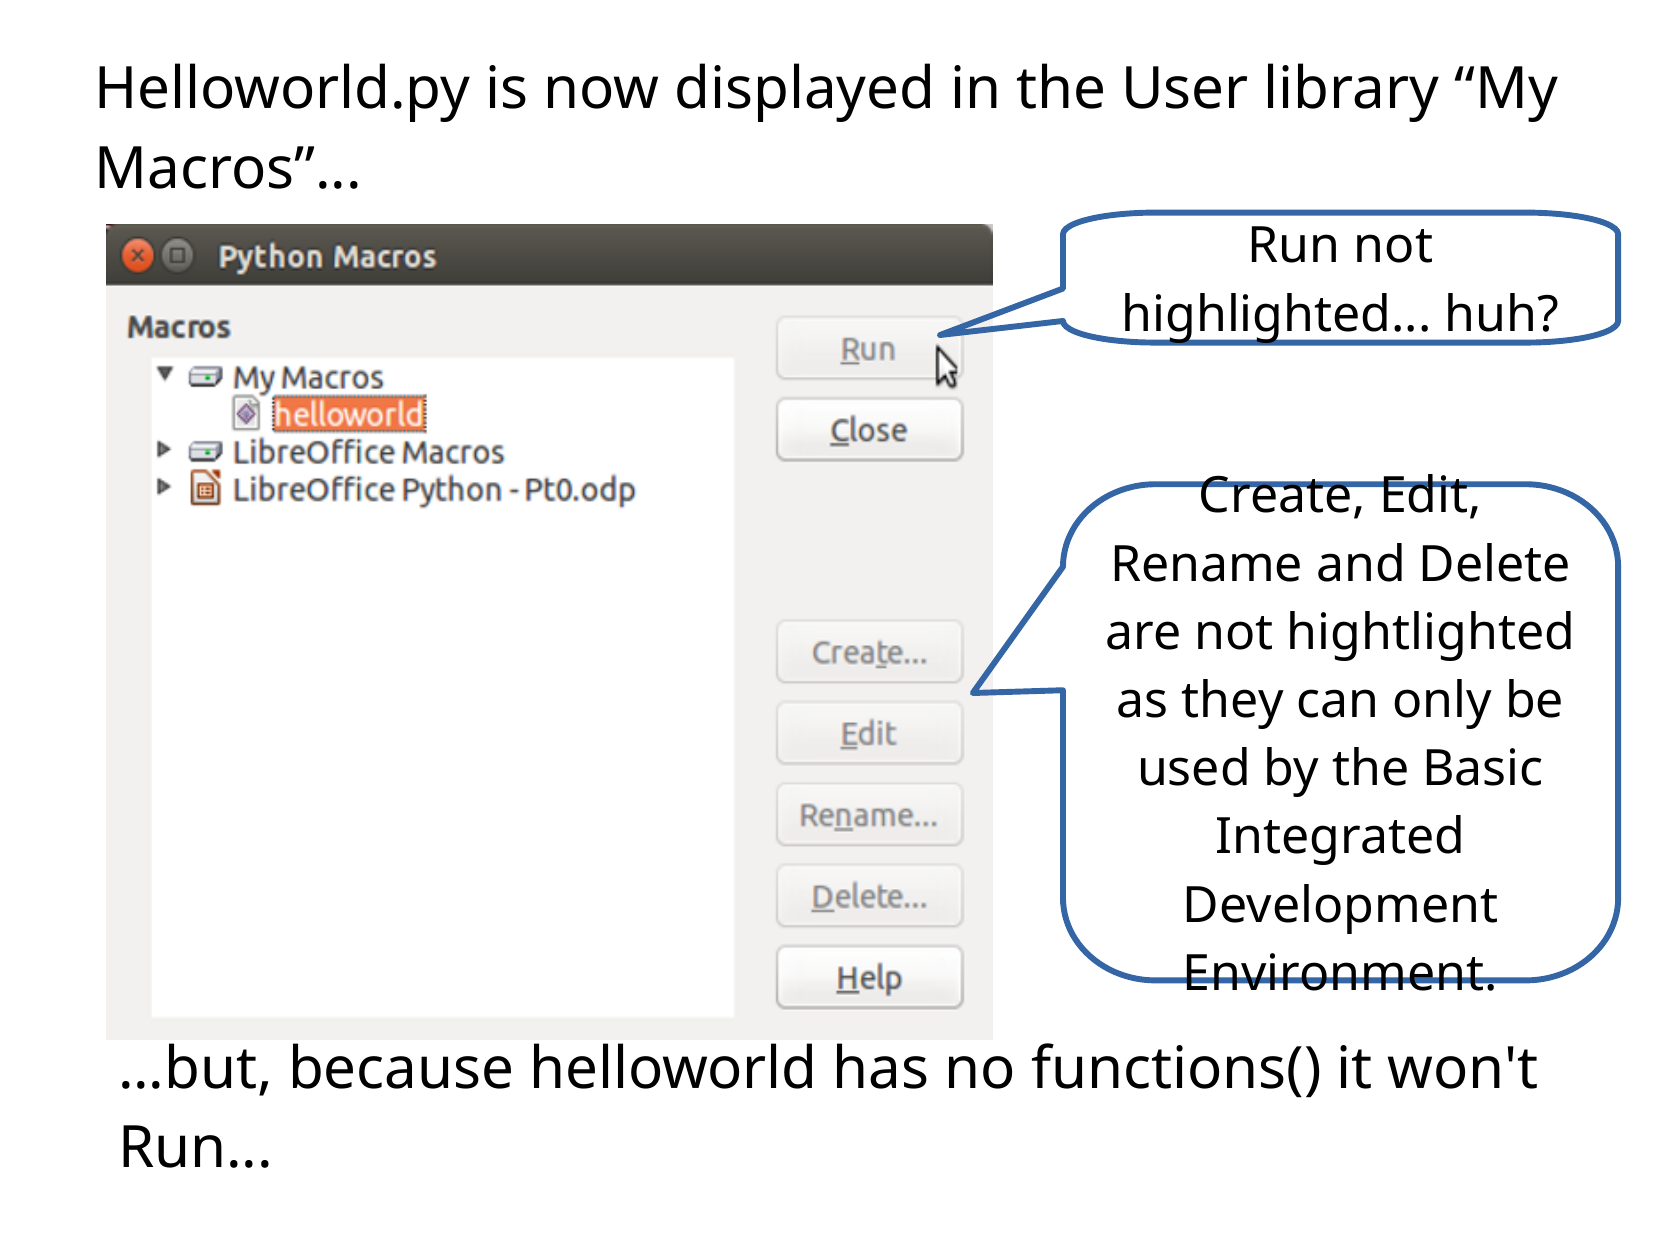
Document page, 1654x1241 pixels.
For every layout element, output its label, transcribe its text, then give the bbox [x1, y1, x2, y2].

text_box Run not highlighted... huh? [940, 212, 1619, 343]
title Helloworld.py is now displayed in the User library “My Macros”... [94, 61, 1560, 191]
picture [106, 224, 993, 1040]
text_box Create, Edit, Rename and Delete are not hightlighted as they can only be used by the Basic Integrated Development Environment. [972, 484, 1619, 981]
title ...but, because helloworld has no functions() it won't Run... [118, 1051, 1583, 1159]
